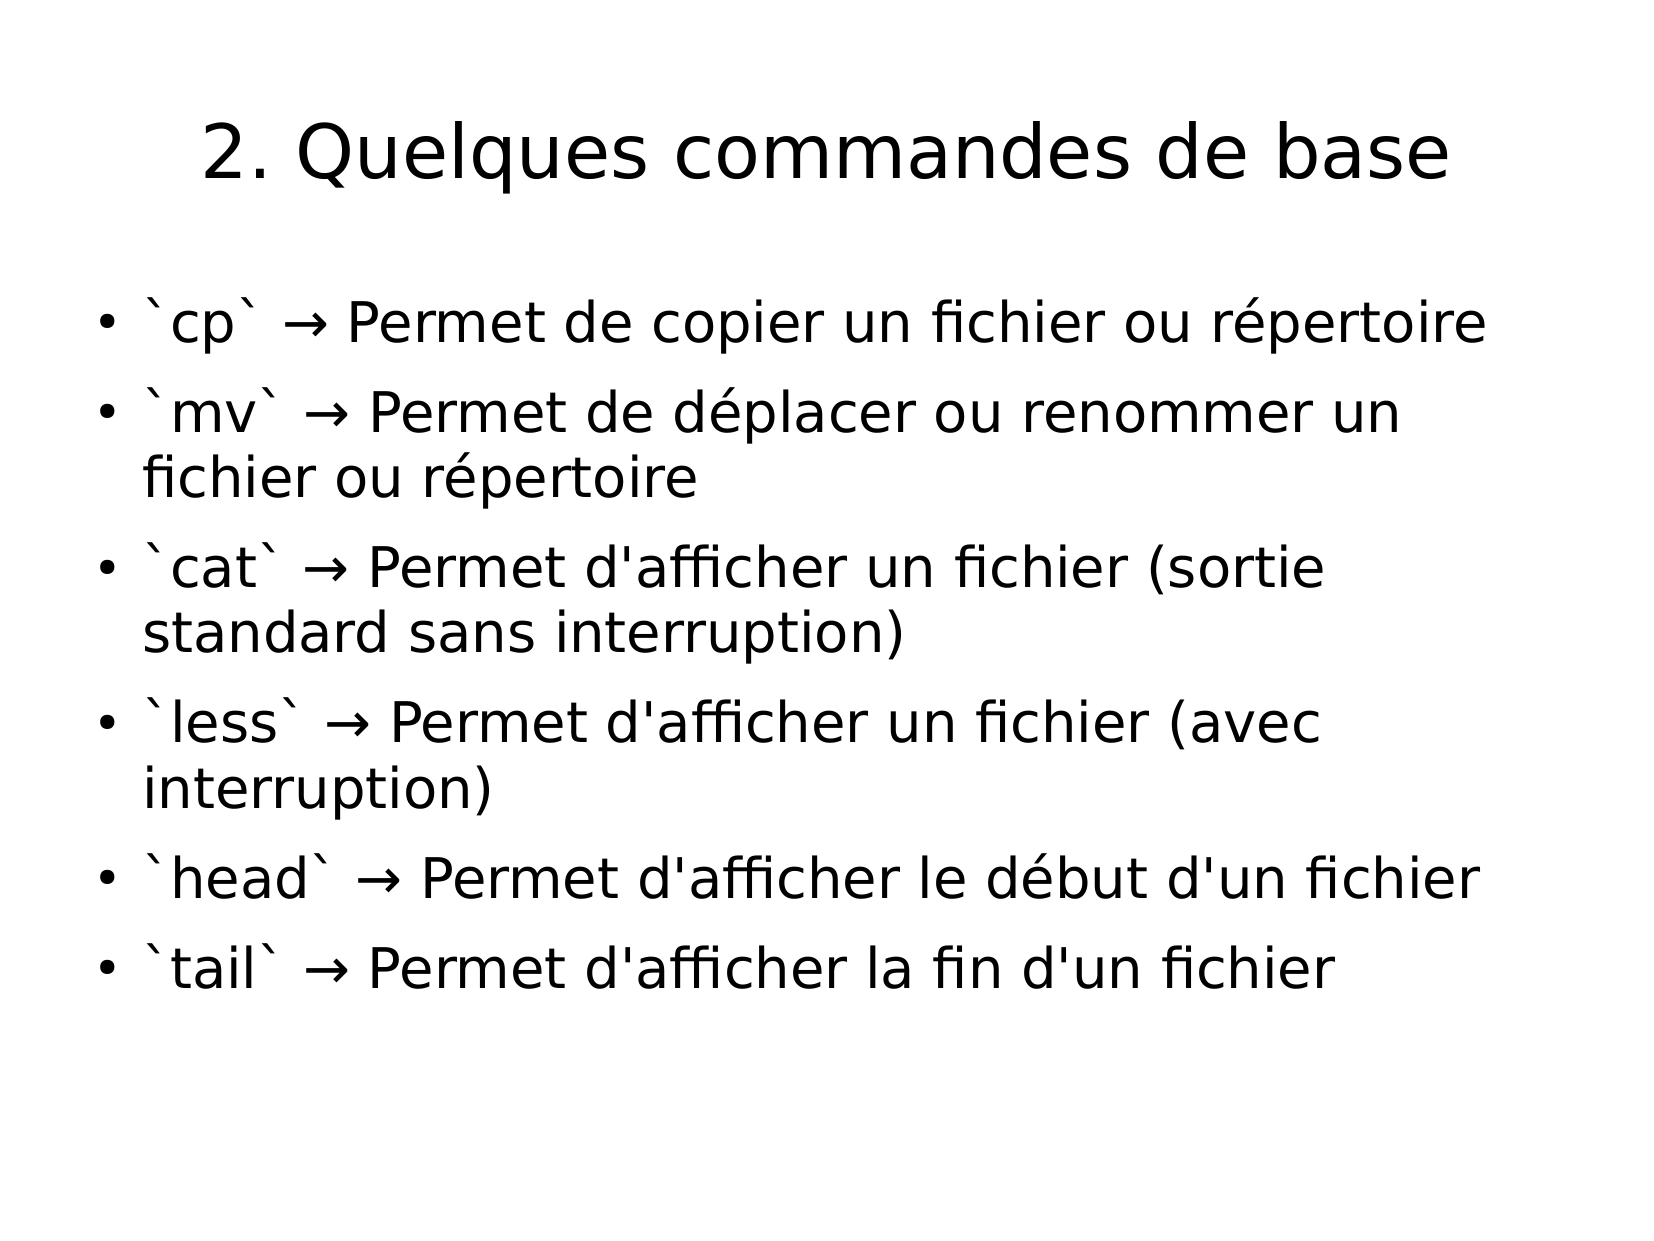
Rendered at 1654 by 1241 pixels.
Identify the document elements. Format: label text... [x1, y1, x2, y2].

list `cp` → Permet de copier un fichier ou répertoire `mv` → Permet de déplacer ou renommer un fichier ou répertoire `cat` → Permet d'afficher un fichier (sortie standard sans interruption) `less` → Permet d'afficher un fichier (avec interruption) `head` → Permet d'afficher le début d'un fichier `tail` → Permet d'afficher la fin d'un fichier [82, 290, 1571, 1010]
title 2. Quelques commandes de base [82, 49, 1571, 257]
